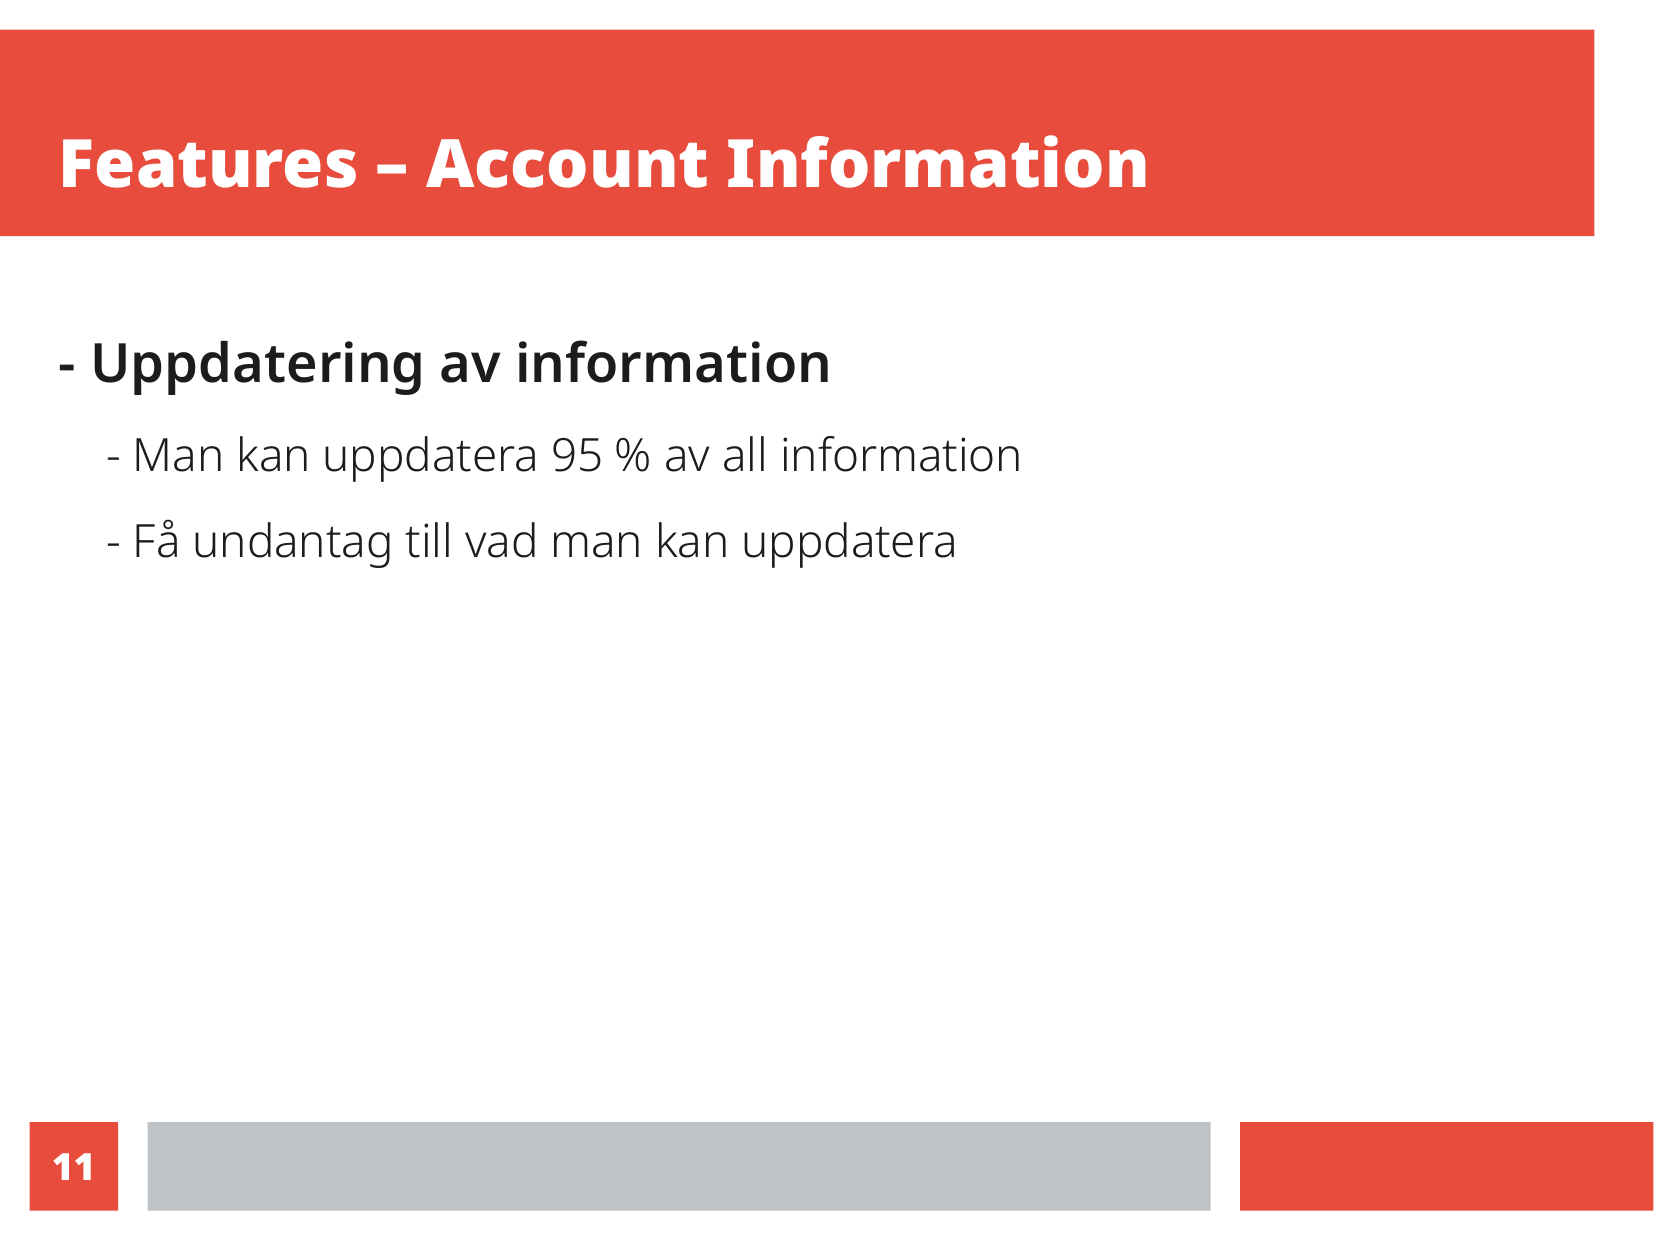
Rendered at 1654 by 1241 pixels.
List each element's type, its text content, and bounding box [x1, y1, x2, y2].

title Features – Account Information [59, 59, 1595, 207]
list - Uppdatering av information - Man kan uppdatera 95 % av all information - Få undantag till vad man kan uppdatera [59, 324, 1565, 1093]
